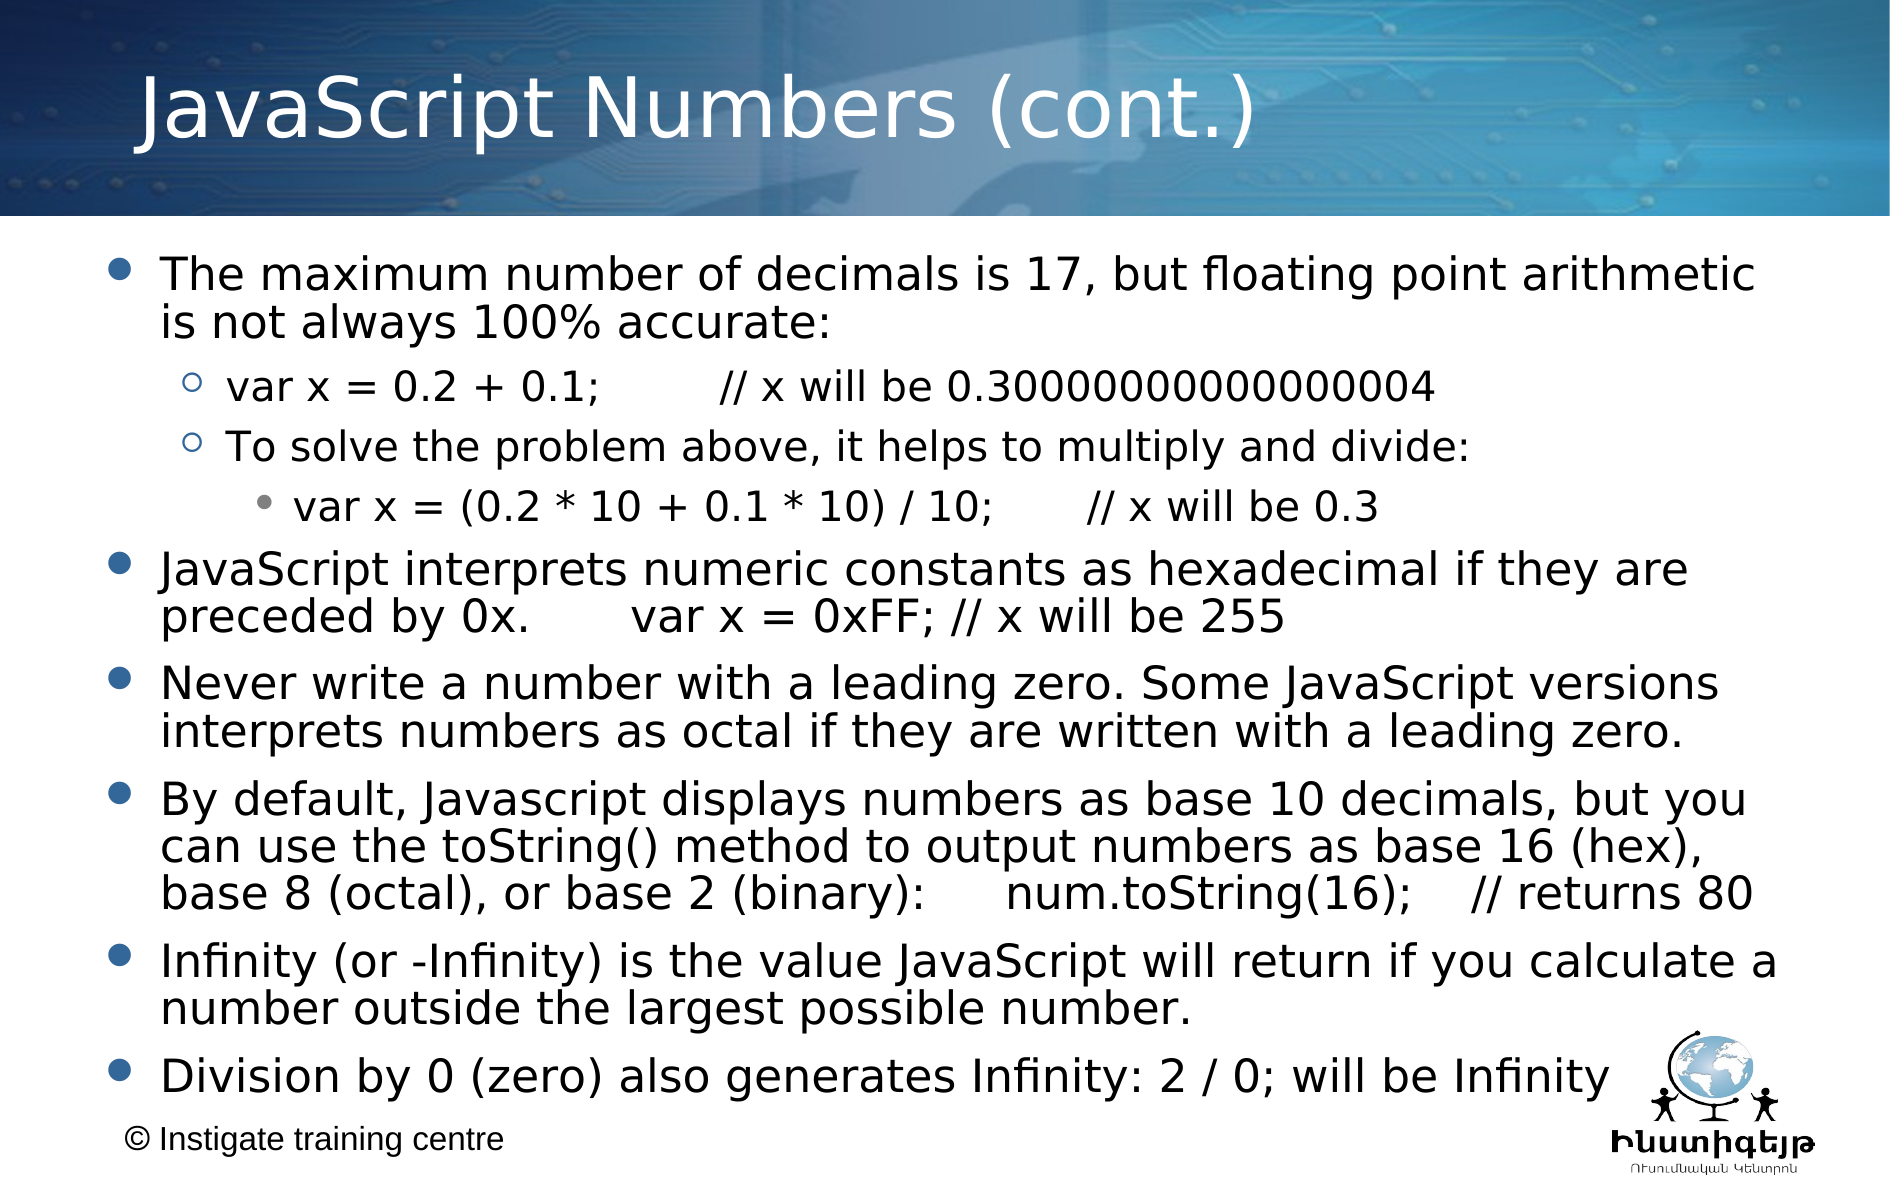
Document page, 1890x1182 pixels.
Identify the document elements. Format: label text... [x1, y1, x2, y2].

picture [1612, 1030, 1815, 1175]
picture [0, 0, 1890, 216]
list The maximum number of decimals is 17, but floating point arithmetic is not always 100% accurate: var x = 0.2 + 0.1; // x will be 0.30000000000000004 To solve the problem above, it helps to multiply and divide: var x = (0.2 * 10 + 0.1 * 10) / 10; // x will be 0.3 JavaScript interprets numeric constants as hexadecimal if they are preceded by 0x. var x = 0xFF; // x will be 255 Never write a number with a leading zero. Some JavaScript versions interprets numbers as octal if they are written with a leading zero. By default, Javascript displays numbers as base 10 decimals, but you can use the toString() method to output numbers as base 16 (hex), base 8 (octal), or base 2 (binary): num.toString(16); // returns 80 Infinity (or -Infinity) is the value JavaScript will return if you calculate a number outside the largest possible number. Division by 0 (zero) also generates Infinity: 2 / 0; will be Infinity [105, 252, 1795, 284]
